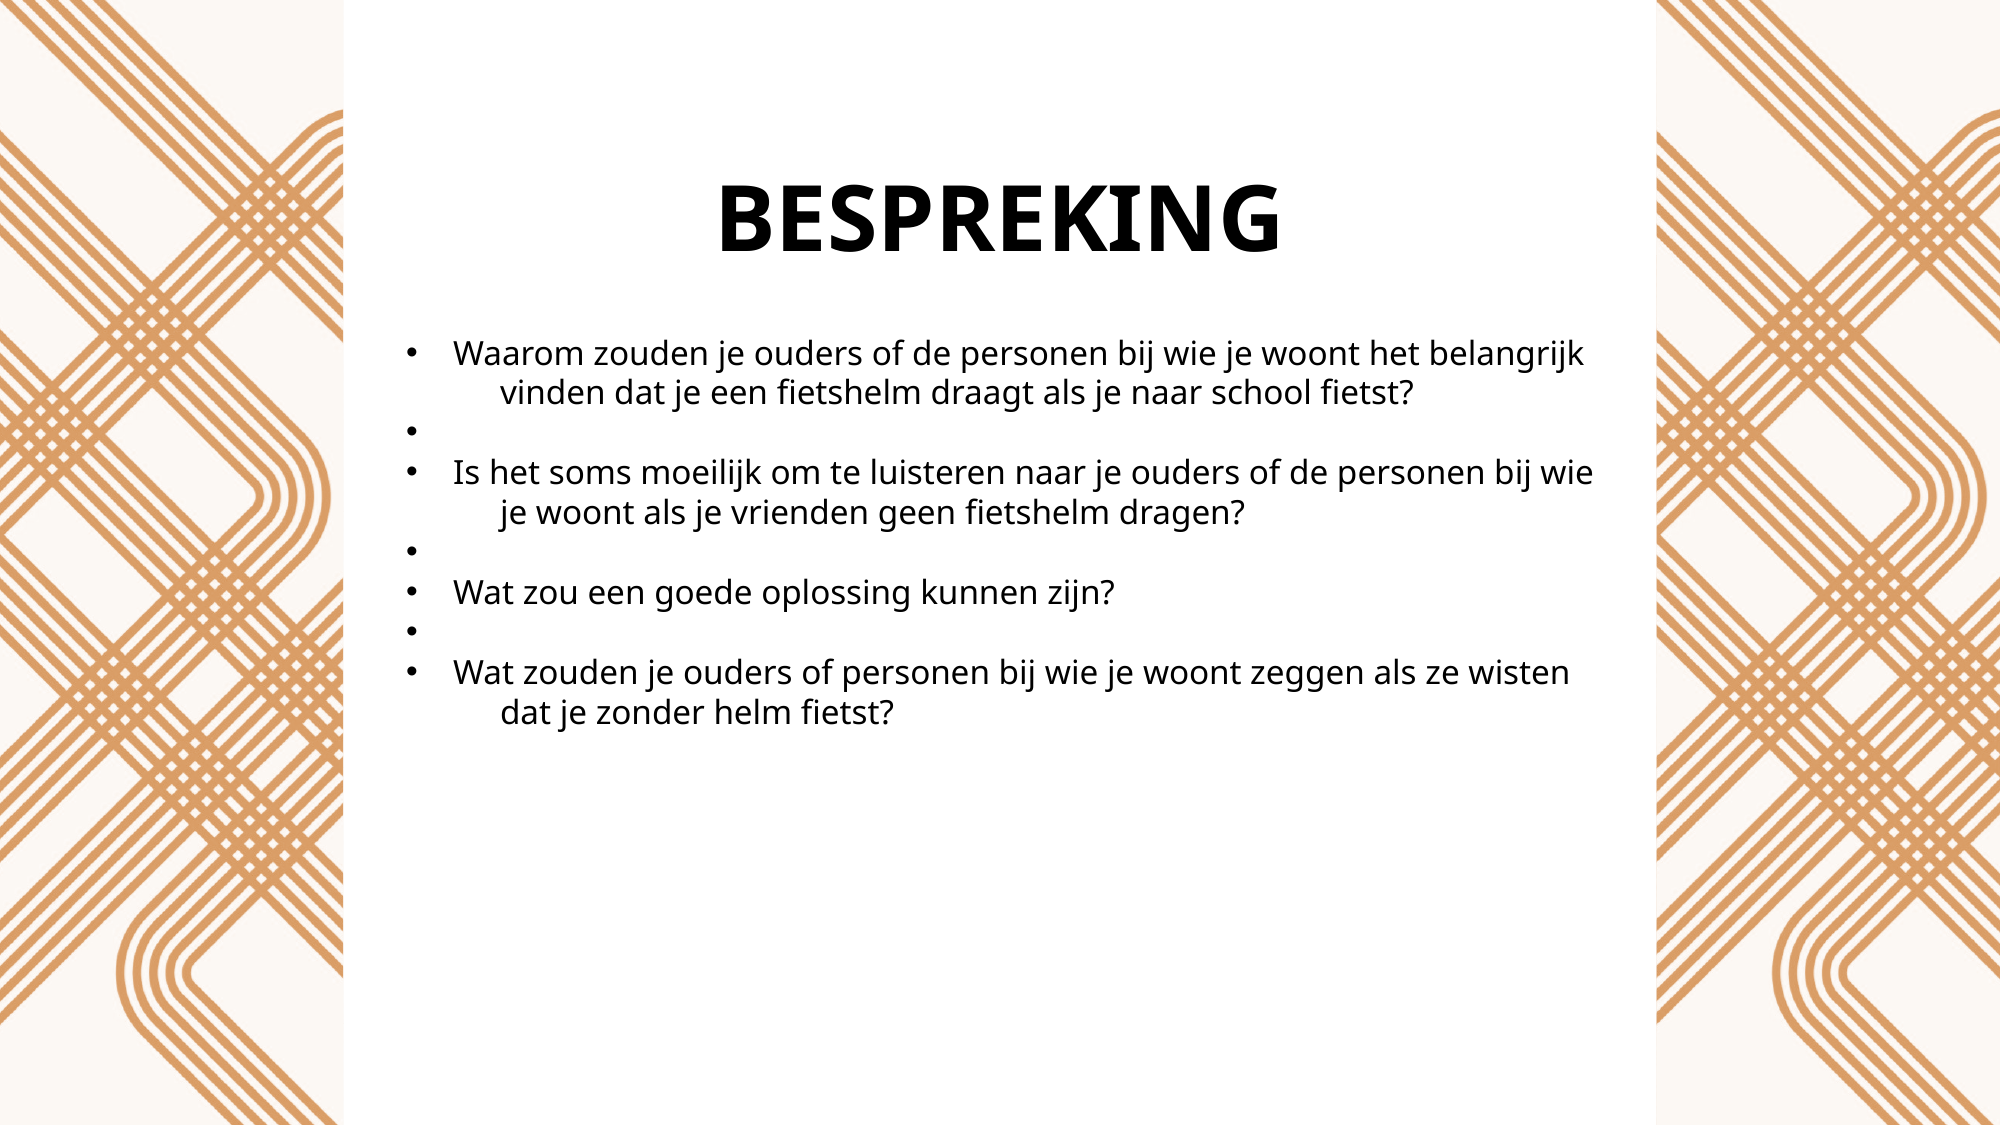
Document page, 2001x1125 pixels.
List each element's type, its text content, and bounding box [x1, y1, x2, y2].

title BESPREKING [591, 79, 1409, 280]
text_box Waarom zouden je ouders of de personen bij wie je woont het belangrijk vinden dat je een fietshelm draagt als je naar school fietst? Is het soms moeilijk om te luisteren naar je ouders of de personen bij wie je woont als je vrienden geen fietshelm dragen? Wat zou een goede oplossing kunnen zijn? Wat zouden je ouders of personen bij wie je woont zeggen als ze wisten dat je zonder helm fietst? [391, 324, 1612, 744]
picture [0, 0, 344, 1125]
picture [1656, 0, 2000, 1125]
